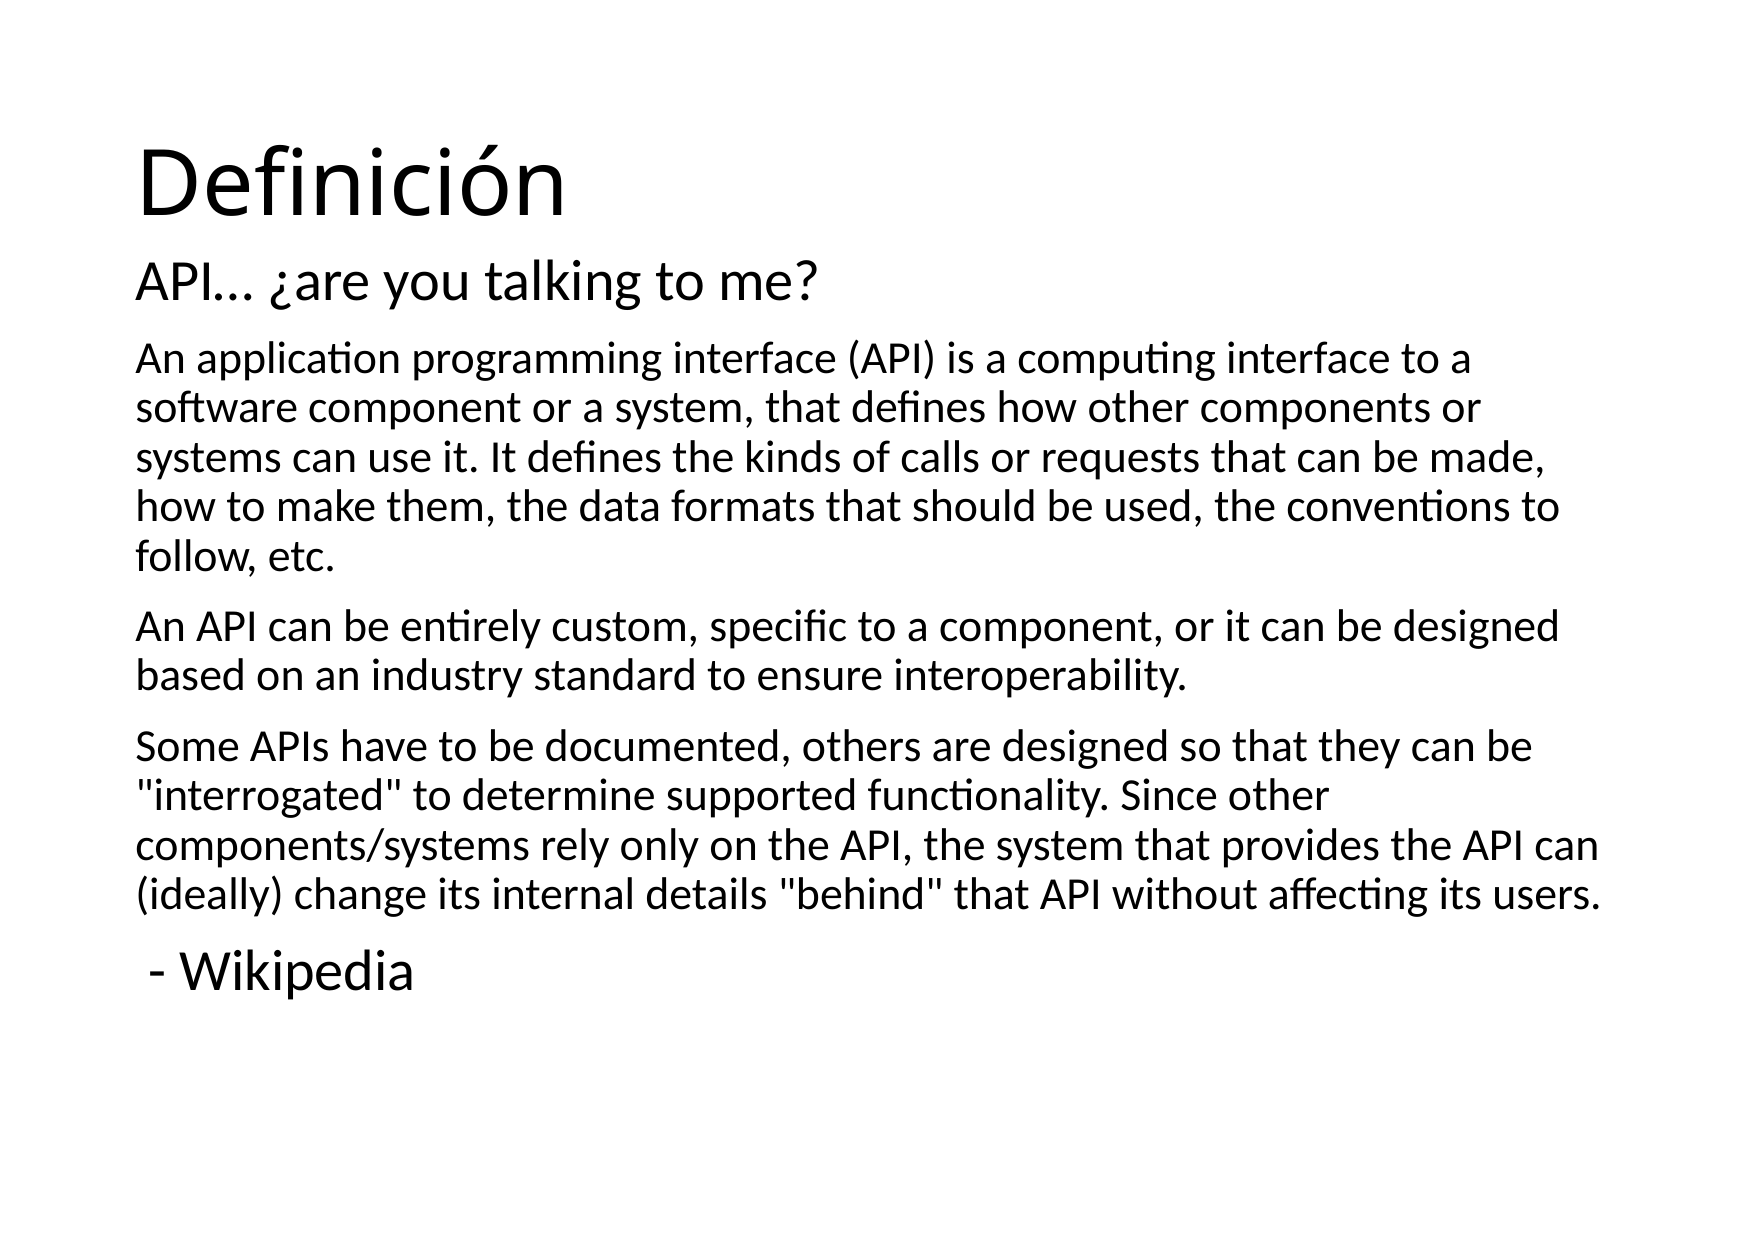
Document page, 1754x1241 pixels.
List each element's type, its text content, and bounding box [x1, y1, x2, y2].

title Definición [120, 65, 1634, 242]
list API… ¿are you talking to me? An application programming interface (API) is a computing interface to a software component or a system, that defines how other components or systems can use it. It defines the kinds of calls or requests that can be made, how to make them, the data formats that should be used, the conventions to follow, etc. An API can be entirely custom, specific to a component, or it can be designed based on an industry standard to ensure interoperability. Some APIs have to be documented, others are designed so that they can be "interrogated" to determine supported functionality. Since other components/systems rely only on the API, the system that provides the API can (ideally) change its internal details "behind" that API without affecting its users. - Wikipedia [120, 242, 1634, 1079]
